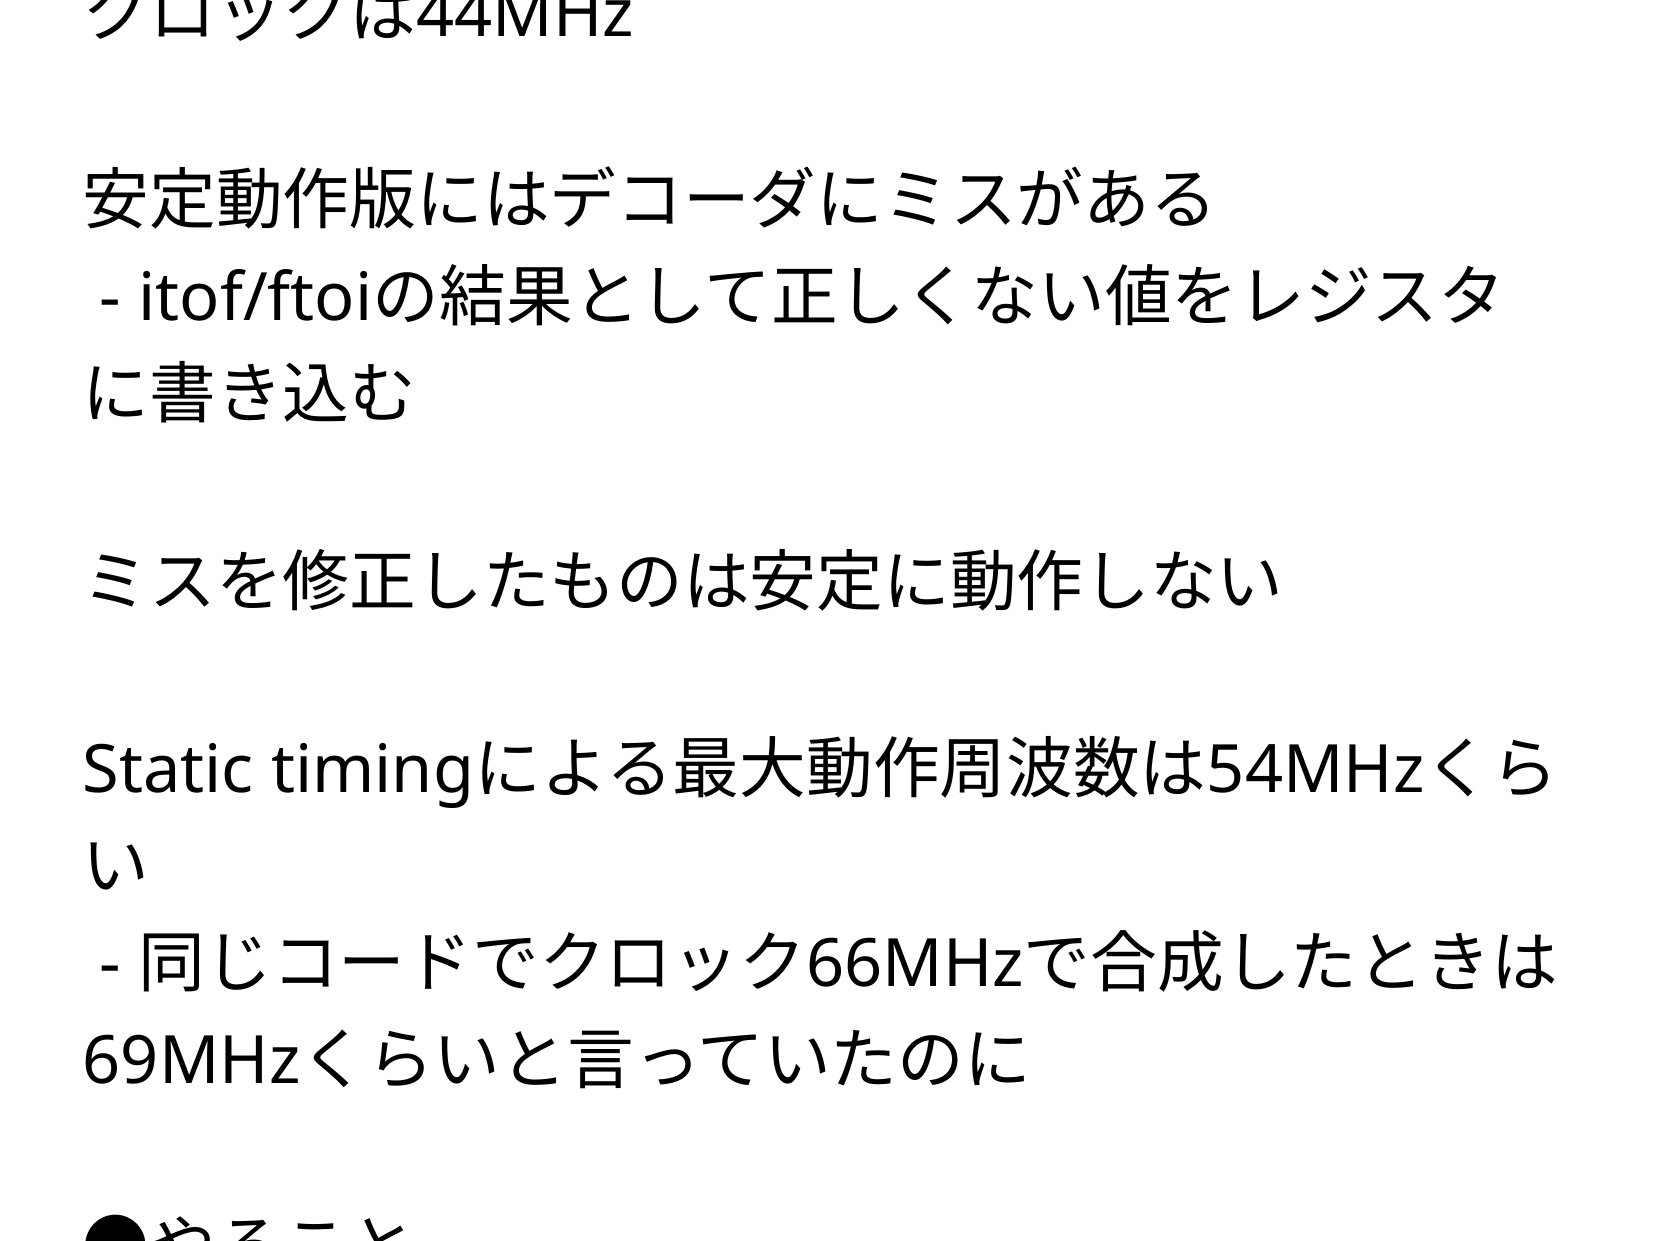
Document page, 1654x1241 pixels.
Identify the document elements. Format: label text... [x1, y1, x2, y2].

subtitle ●現在 クロックは44MHz 安定動作版にはデコーダにミスがある - itof/ftoiの結果として正しくない値をレジスタに書き込む ミスを修正したものは安定に動作しない Static timingによる最大動作周波数は54MHzくらい - 同じコードでクロック66MHzで合成したときは69MHzくらいと言っていたのに ●やること 正しく安定に動作するものをISEに合成させる [82, 5, 1571, 1154]
